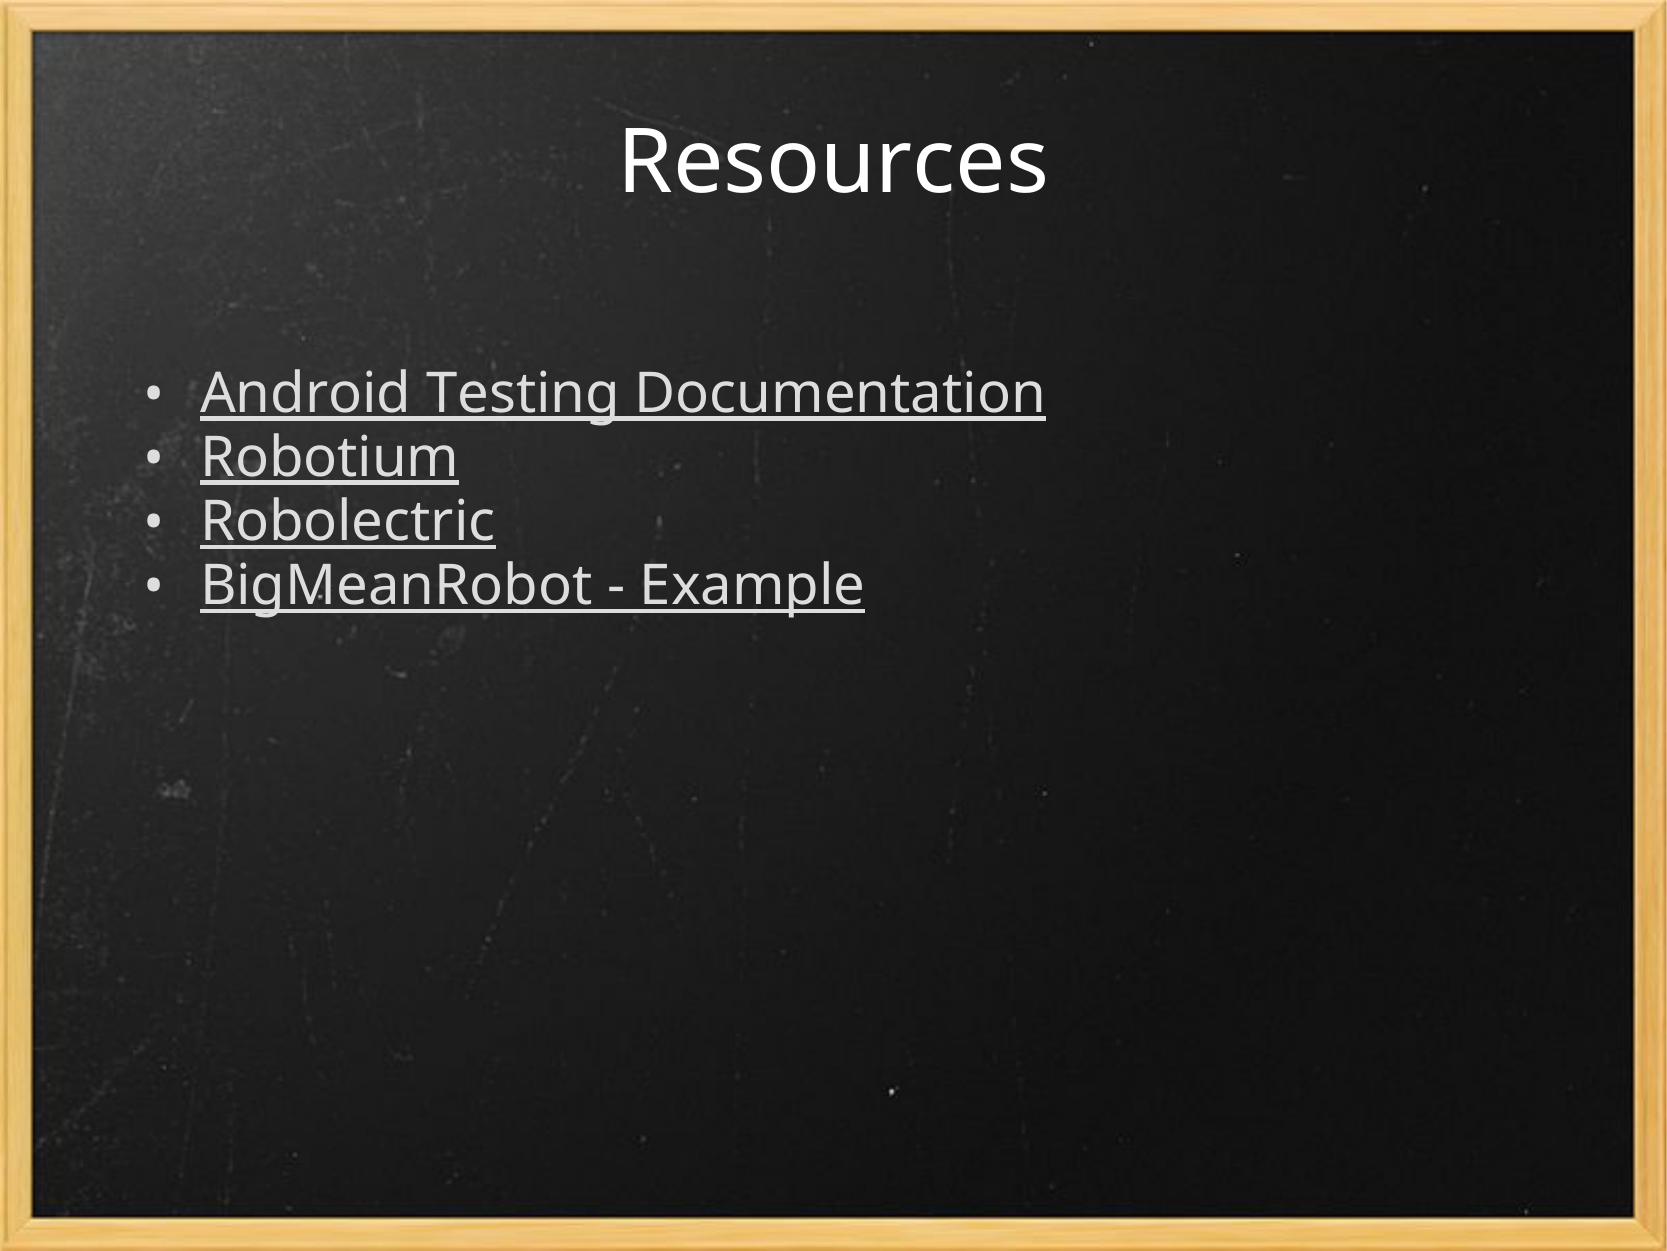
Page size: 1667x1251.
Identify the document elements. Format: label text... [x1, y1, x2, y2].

title Resources [124, 110, 1542, 320]
picture [0, 0, 1667, 1251]
list Android Testing Documentation Robotium Robolectric BigMeanRobot - Example [124, 360, 1542, 1087]
